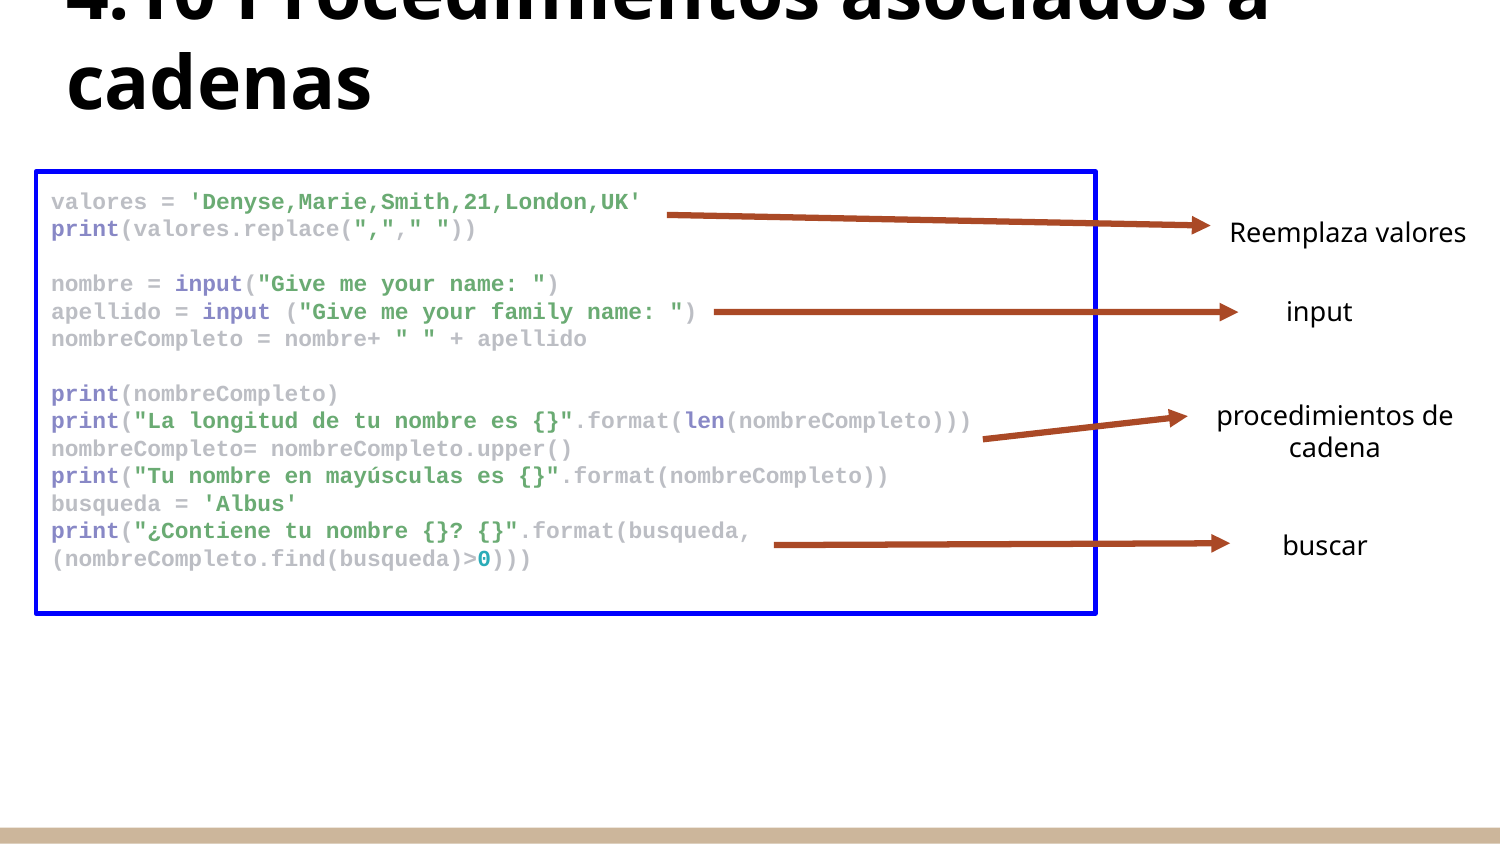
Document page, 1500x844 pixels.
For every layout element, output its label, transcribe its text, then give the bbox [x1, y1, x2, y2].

text_box buscar [1187, 512, 1463, 563]
title 4.10 Procedimientos asociados a cadenas [51, 51, 1449, 140]
text_box procedimientos de cadena [1197, 382, 1473, 471]
text_box Reemplaza valores [1210, 200, 1486, 251]
text_box valores = 'Denyse,Marie,Smith,21,London,UK' print(valores.replace(","," ")) nombre = input("Give me your name: ") apellido = input ("Give me your family name: ") nombreCompleto = nombre+ " " + apellido print(nombreCompleto) print("La longitud de tu nombre es {}".format(len(nombreCompleto))) nombreCompleto= nombreCompleto.upper() print("Tu nombre en mayúsculas es {}".format(nombreCompleto)) busqueda = 'Albus' print("¿Contiene tu nombre {}? {}".format(busqueda, (nombreCompleto.find(busqueda)>0))) [36, 171, 1096, 614]
text_box input [1182, 279, 1457, 329]
